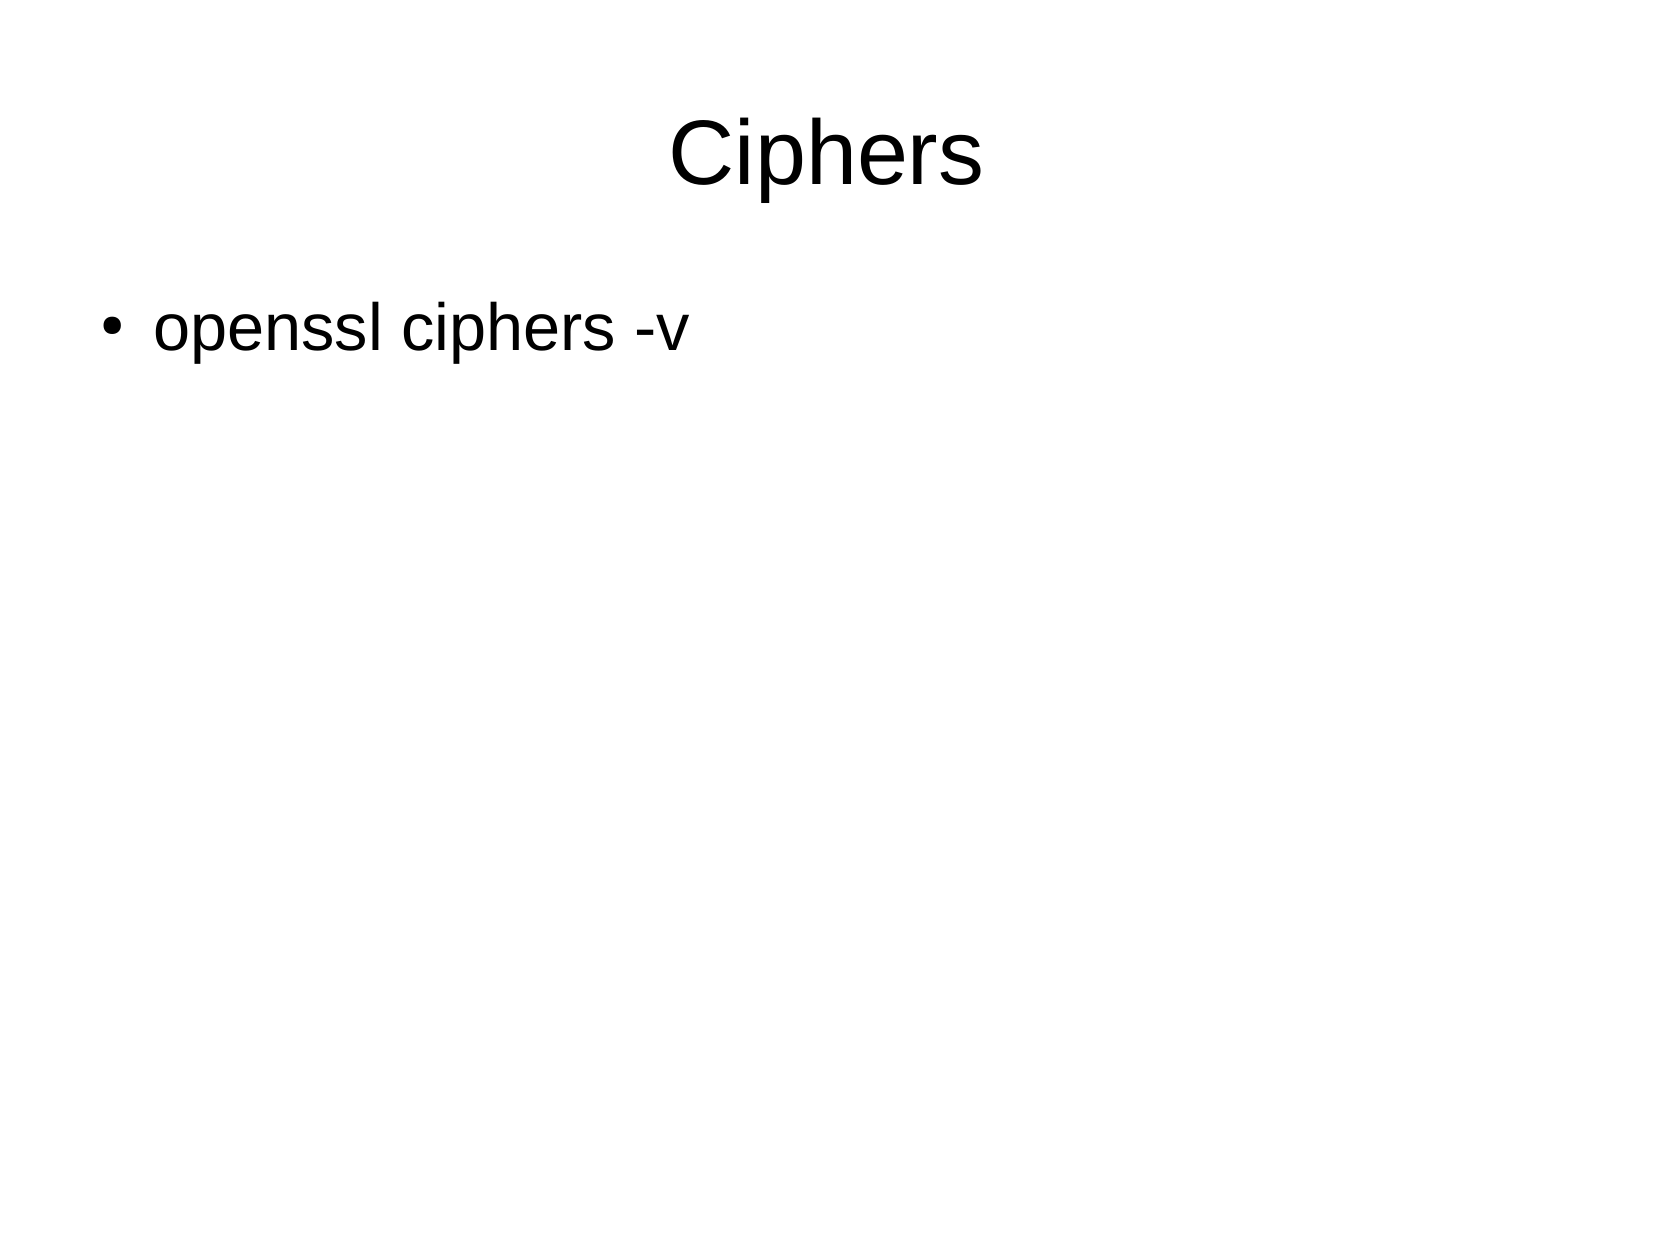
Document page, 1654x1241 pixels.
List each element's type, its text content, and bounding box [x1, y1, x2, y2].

list openssl ciphers -v [82, 290, 1571, 1010]
title Ciphers [82, 49, 1571, 257]
